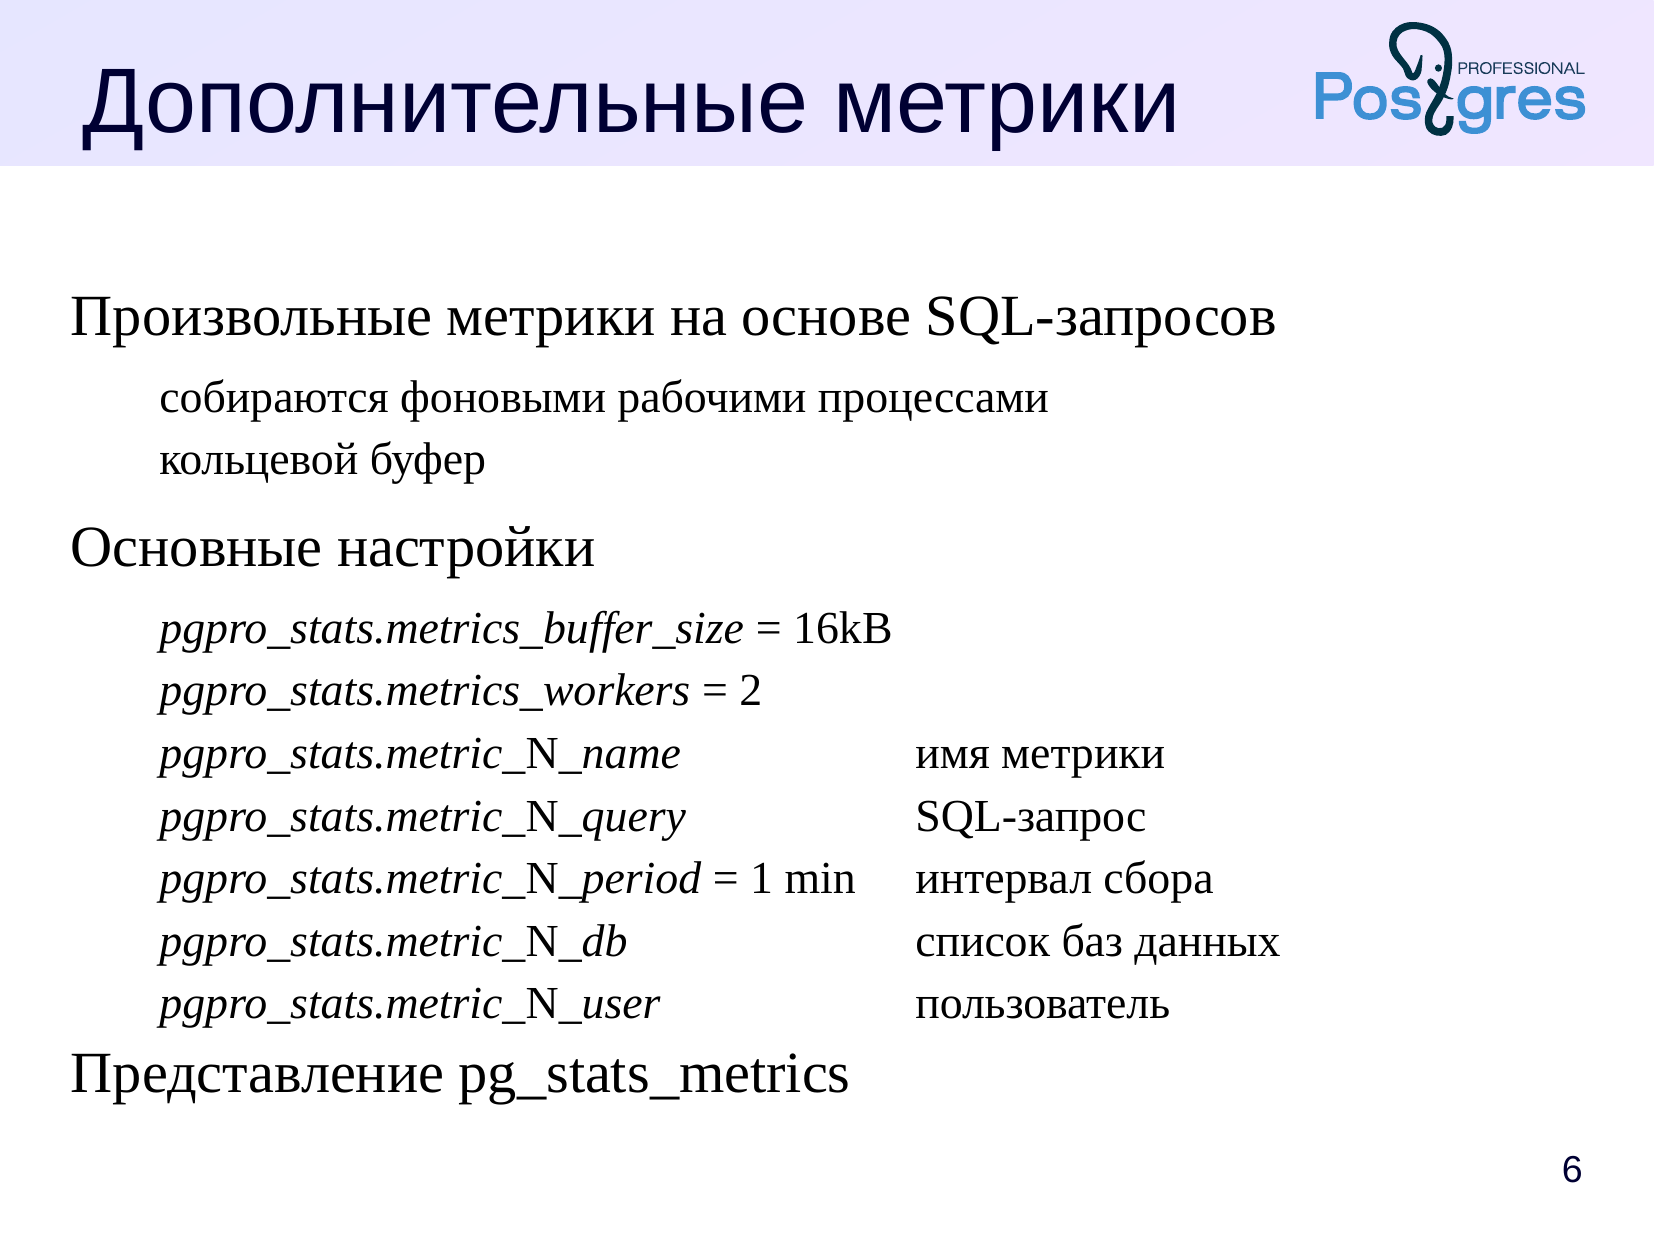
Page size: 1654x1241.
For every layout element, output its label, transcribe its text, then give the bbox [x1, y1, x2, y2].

list Произвольные метрики на основе SQL-запросов собираются фоновыми рабочими процессами кольцевой буфер Основные настройки pgpro_stats.metrics_buffer_size = 16kB pgpro_stats.metrics_workers = 2 pgpro_stats.metric_N_name имя метрики pgpro_stats.metric_N_query SQL-запрос pgpro_stats.metric_N_period = 1 min интервал сбора pgpro_stats.metric_N_db список баз данных pgpro_stats.metric_N_user пользователь Представление pg_stats_metrics [70, 283, 1583, 1134]
title Дополнительные метрики [82, 49, 1252, 153]
